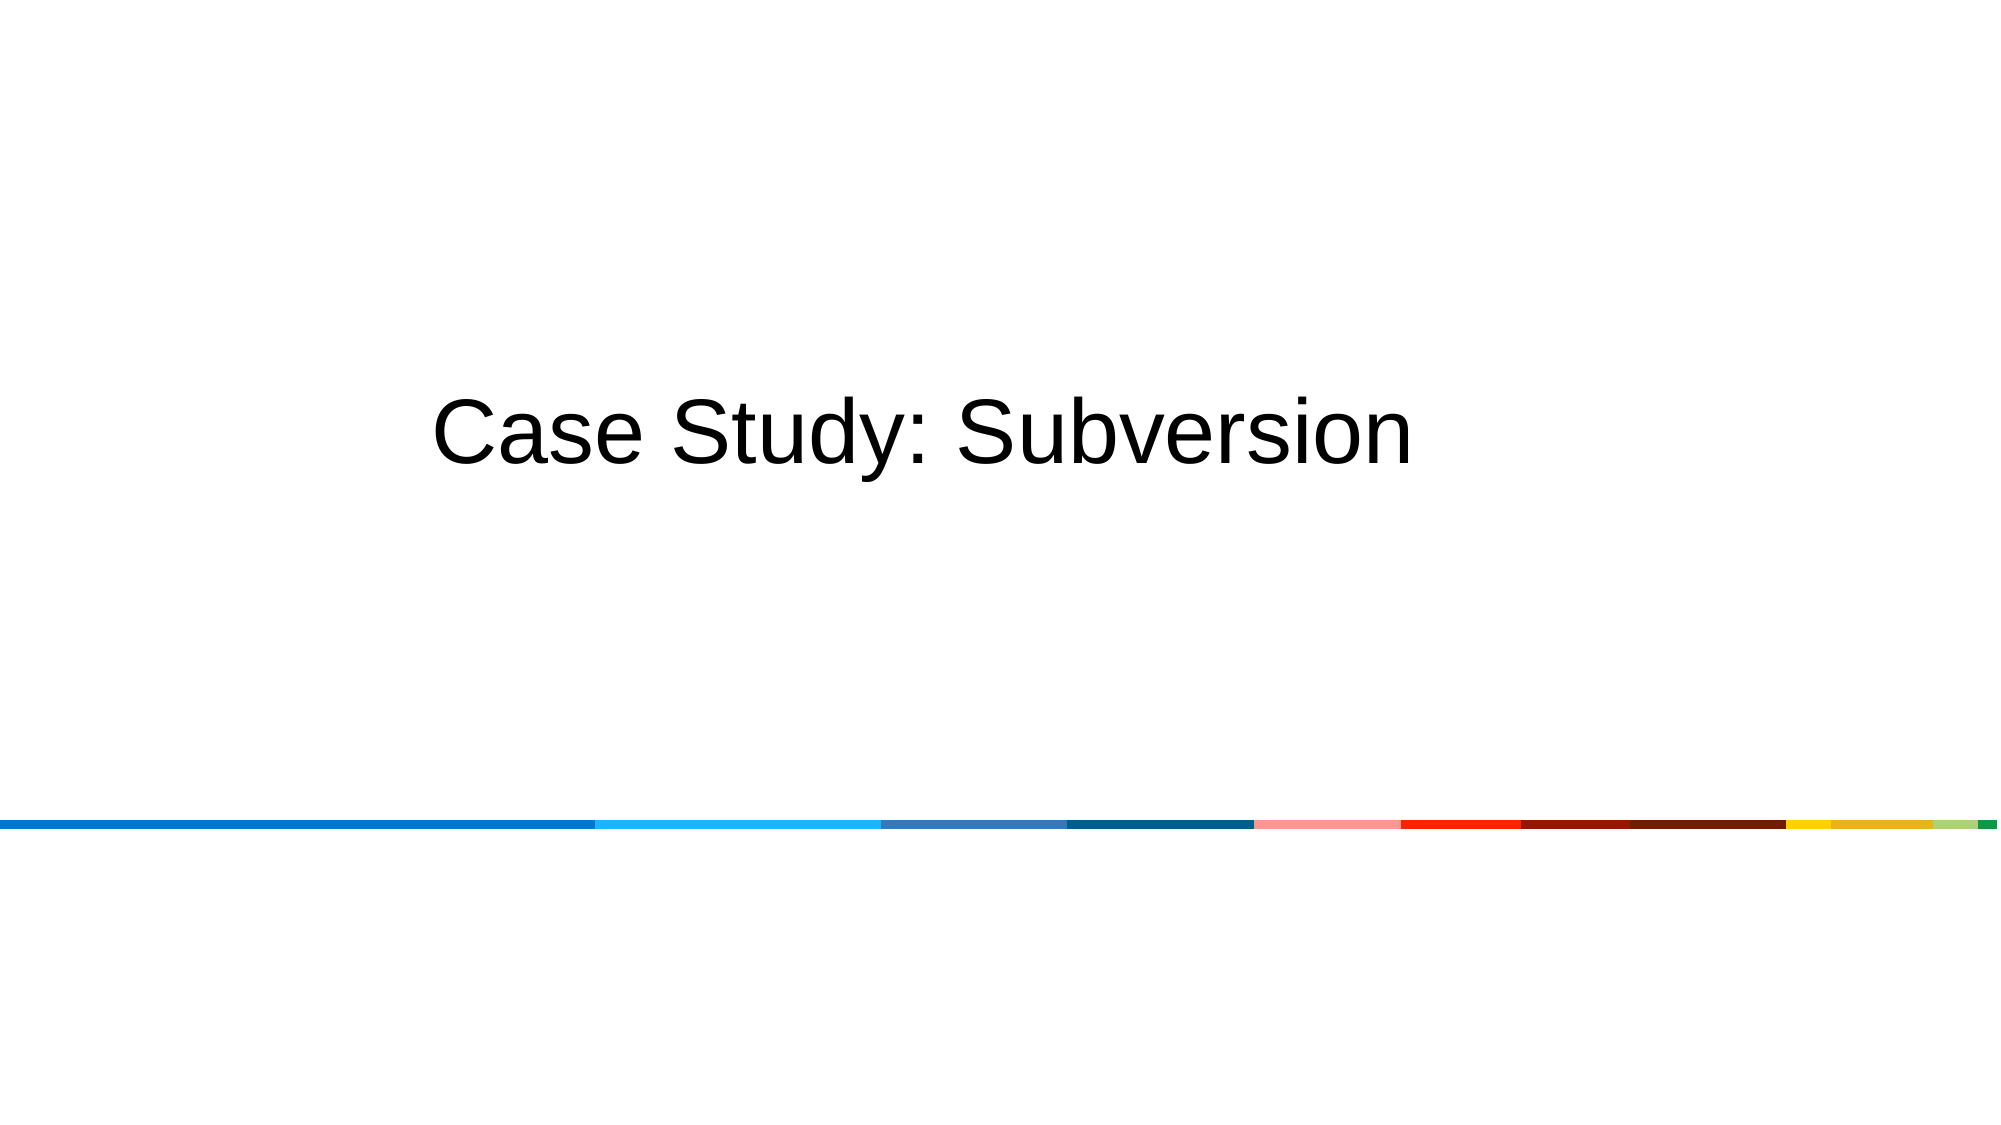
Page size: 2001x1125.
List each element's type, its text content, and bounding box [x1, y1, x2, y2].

text_box Case Study: Subversion [61, 324, 1787, 543]
text_box [0, 820, 1997, 829]
